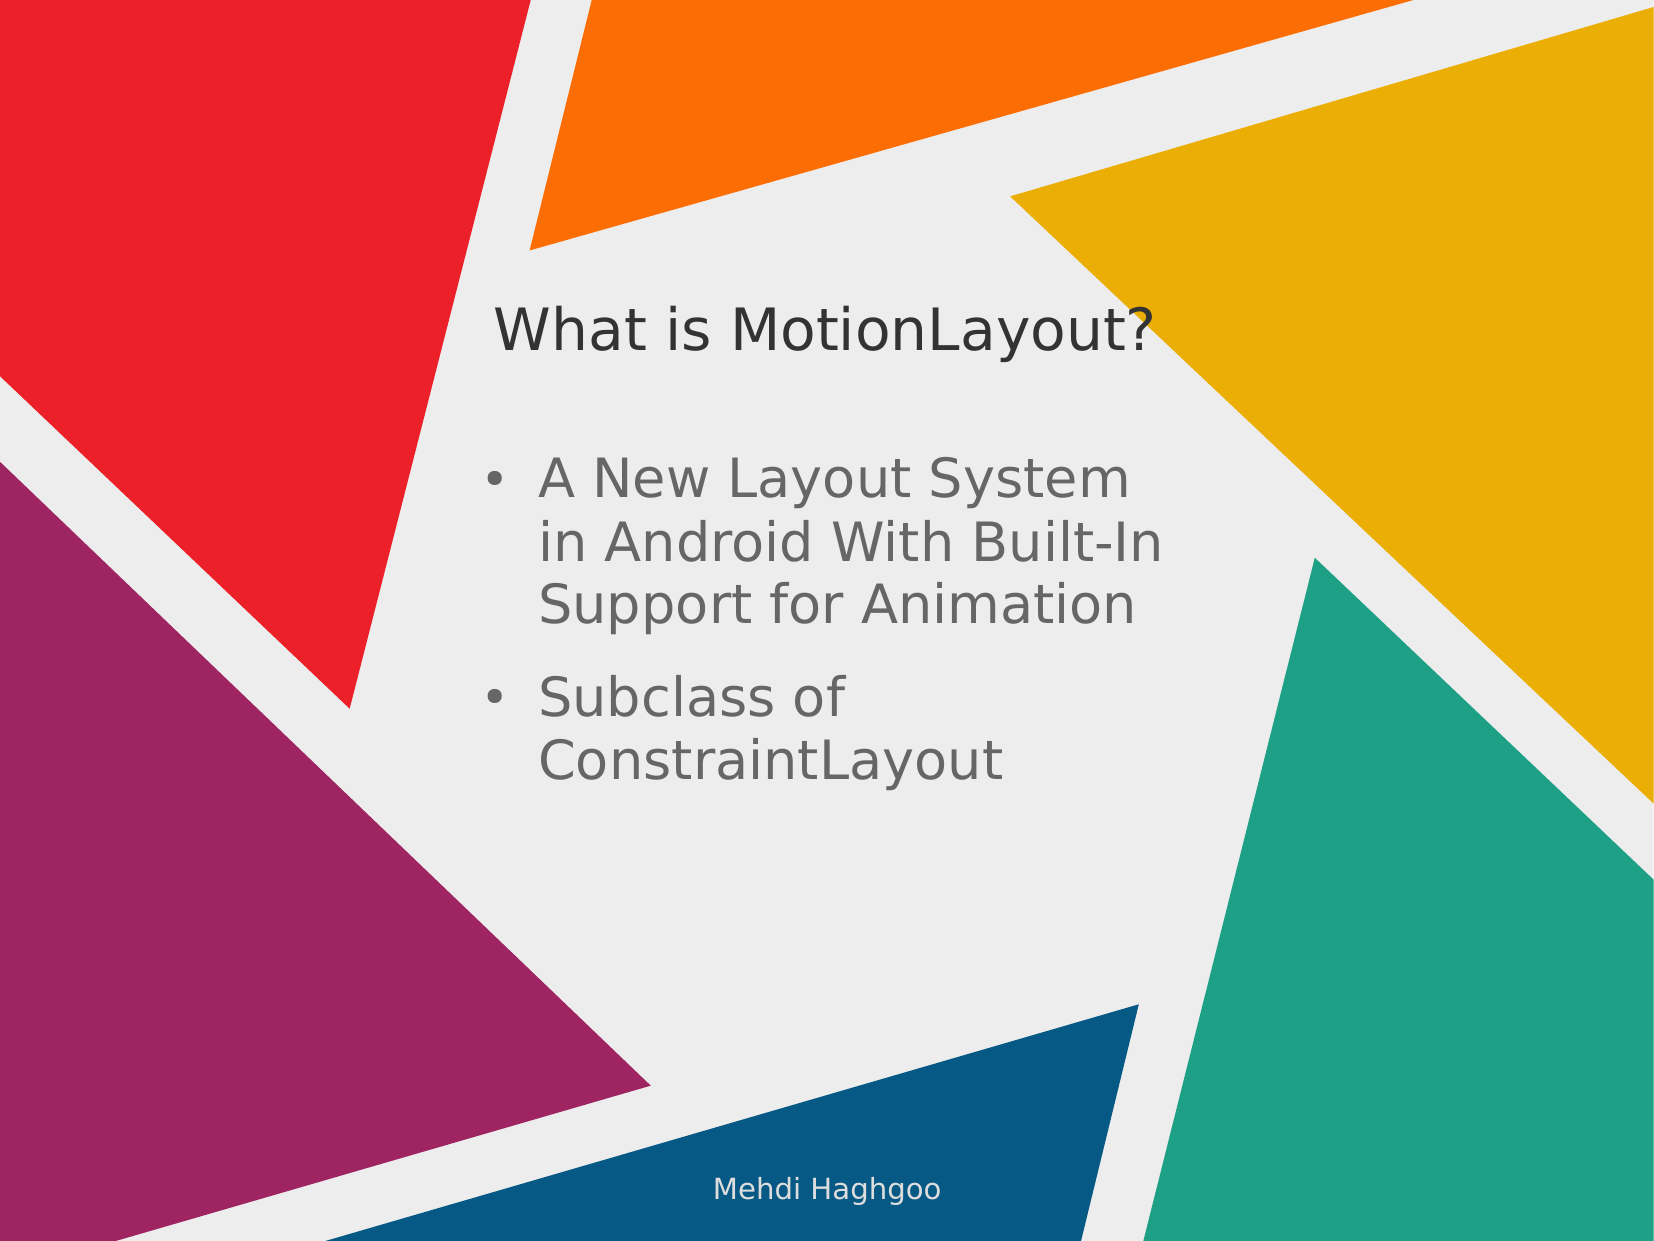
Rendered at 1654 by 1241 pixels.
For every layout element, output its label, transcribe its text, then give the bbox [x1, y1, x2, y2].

title What is MotionLayout? [467, 226, 1185, 434]
list A New Layout System in Android With Built-In Support for Animation Subclass of ConstraintLayout [467, 447, 1191, 1005]
